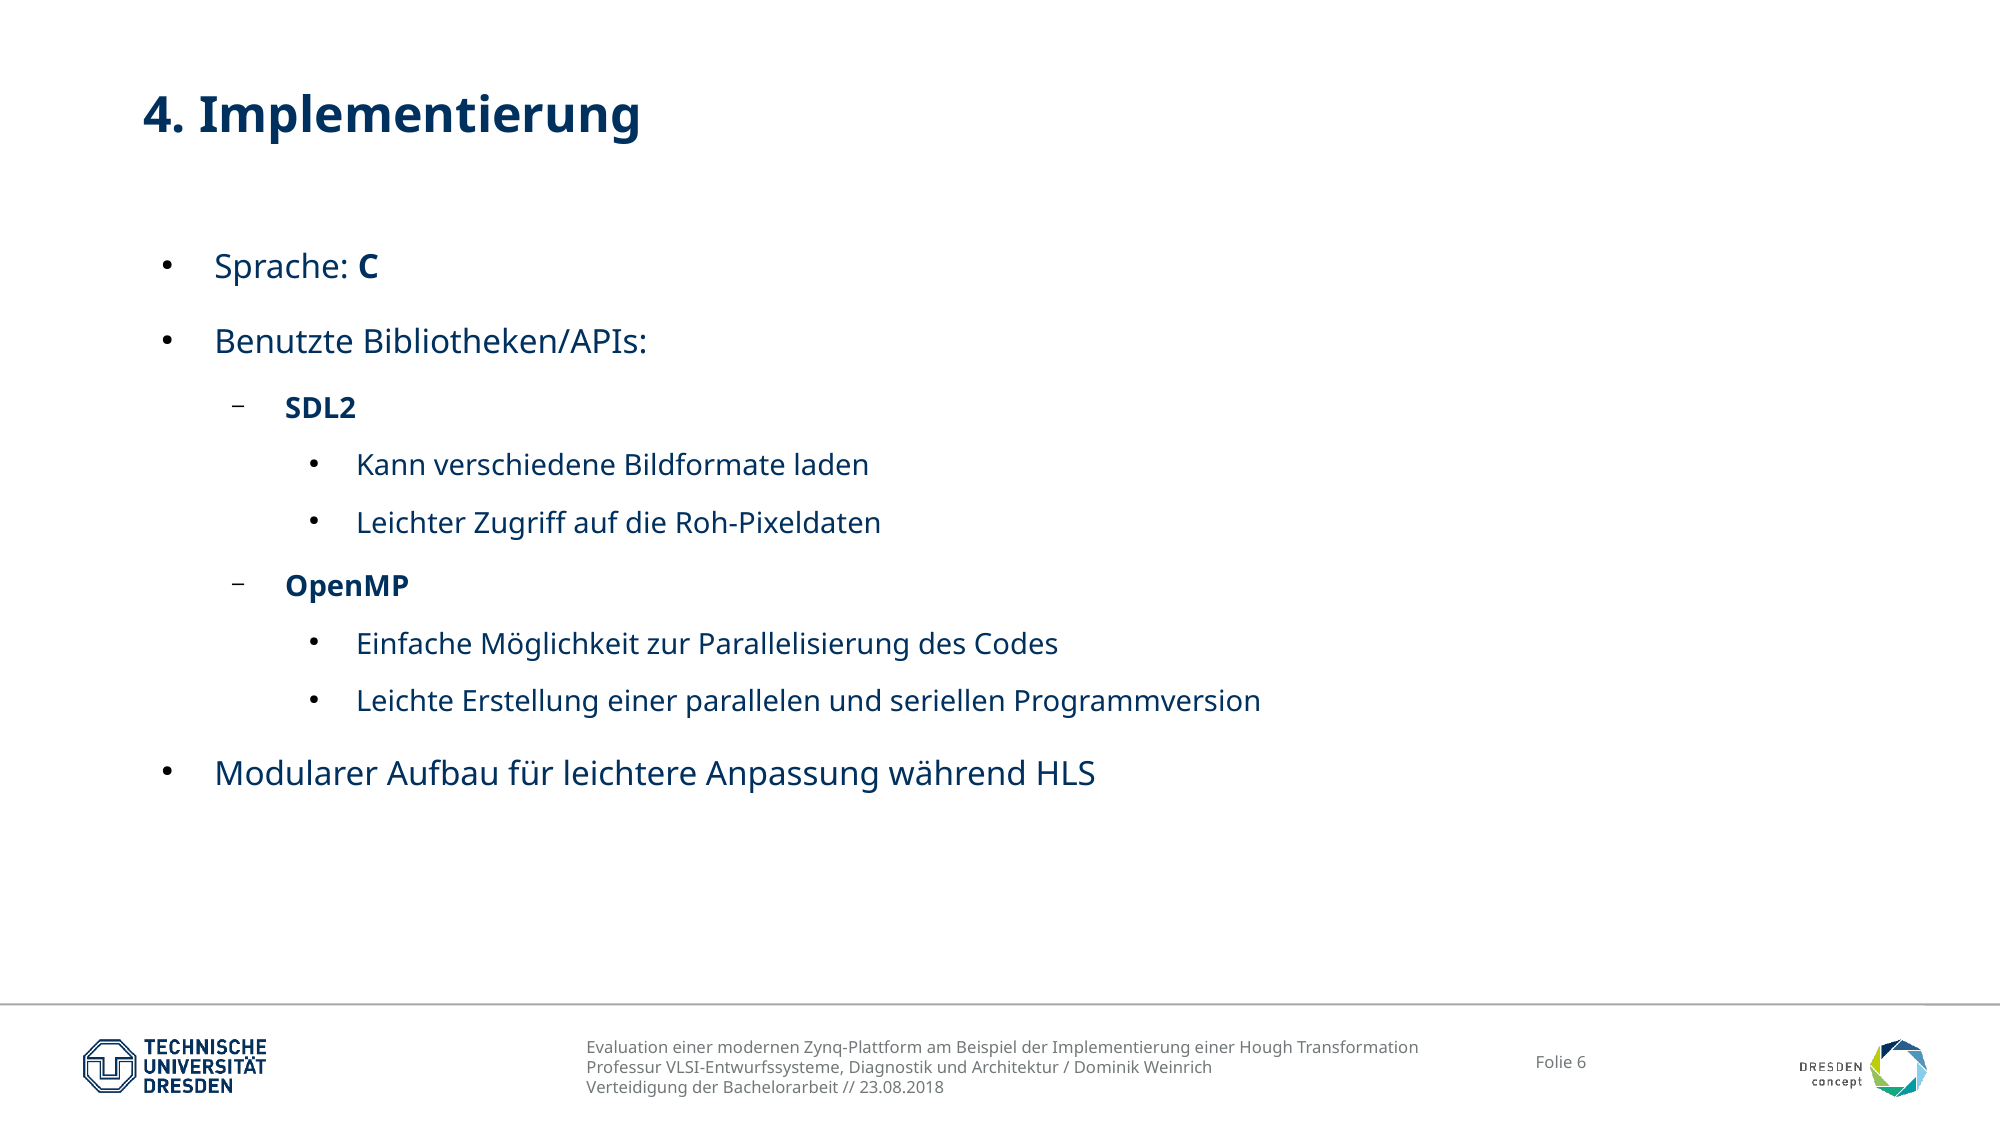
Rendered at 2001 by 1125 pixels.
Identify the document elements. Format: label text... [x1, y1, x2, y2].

title 4. Implementierung [143, 56, 1880, 169]
picture [83, 1039, 266, 1093]
picture [1800, 1039, 1927, 1097]
list Sprache: C Benutzte Bibliotheken/APIs: SDL2 Kann verschiedene Bildformate laden Leichter Zugriff auf die Roh-Pixeldaten OpenMP Einfache Möglichkeit zur Parallelisierung des Codes Leichte Erstellung einer parallelen und seriellen Programmversion Modularer Aufbau für leichtere Anpassung während HLS [143, 243, 1880, 957]
